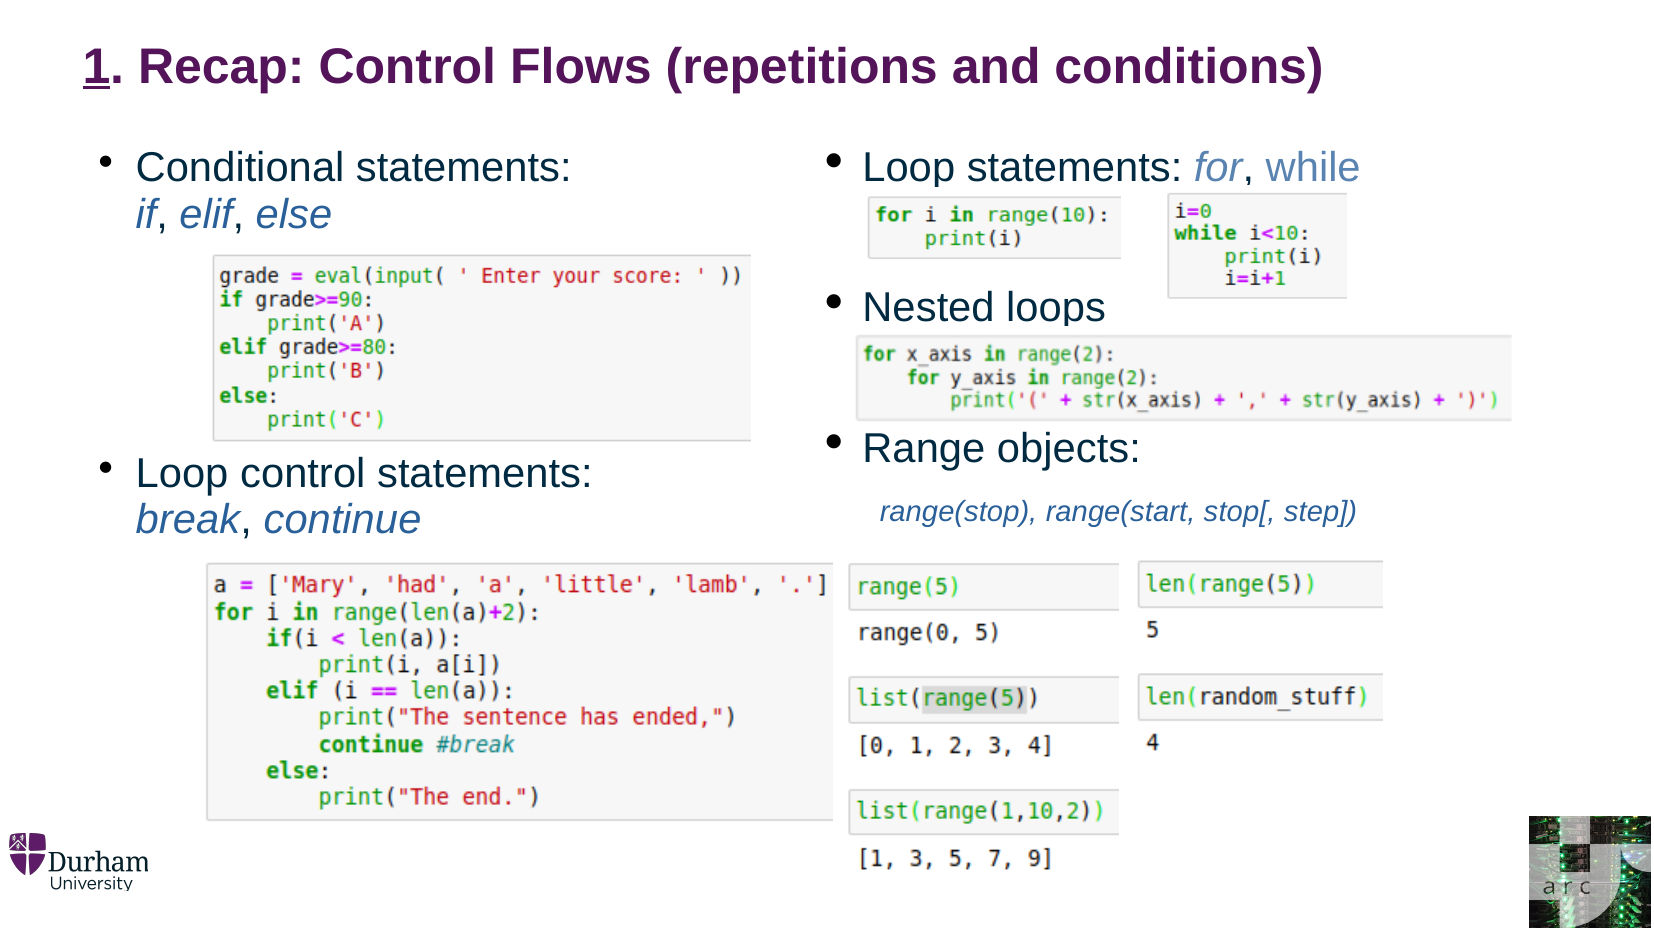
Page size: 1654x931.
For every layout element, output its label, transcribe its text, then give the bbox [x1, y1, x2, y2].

picture [1130, 556, 1383, 762]
title 1. Recap: Control Flows (repetitions and conditions) [82, 36, 1571, 93]
picture [207, 246, 751, 449]
picture [862, 187, 1121, 266]
picture [1529, 816, 1651, 928]
picture [9, 833, 148, 891]
picture [839, 557, 1119, 891]
picture [850, 326, 1524, 429]
picture [1160, 185, 1347, 308]
list Conditional statements: if, elif, else Loop control statements: break, continue [82, 141, 827, 745]
text_box Loop statements: for, while Nested loops Range objects: range(stop), range(start, stop[, step]) [827, 141, 1566, 526]
picture [200, 555, 833, 831]
